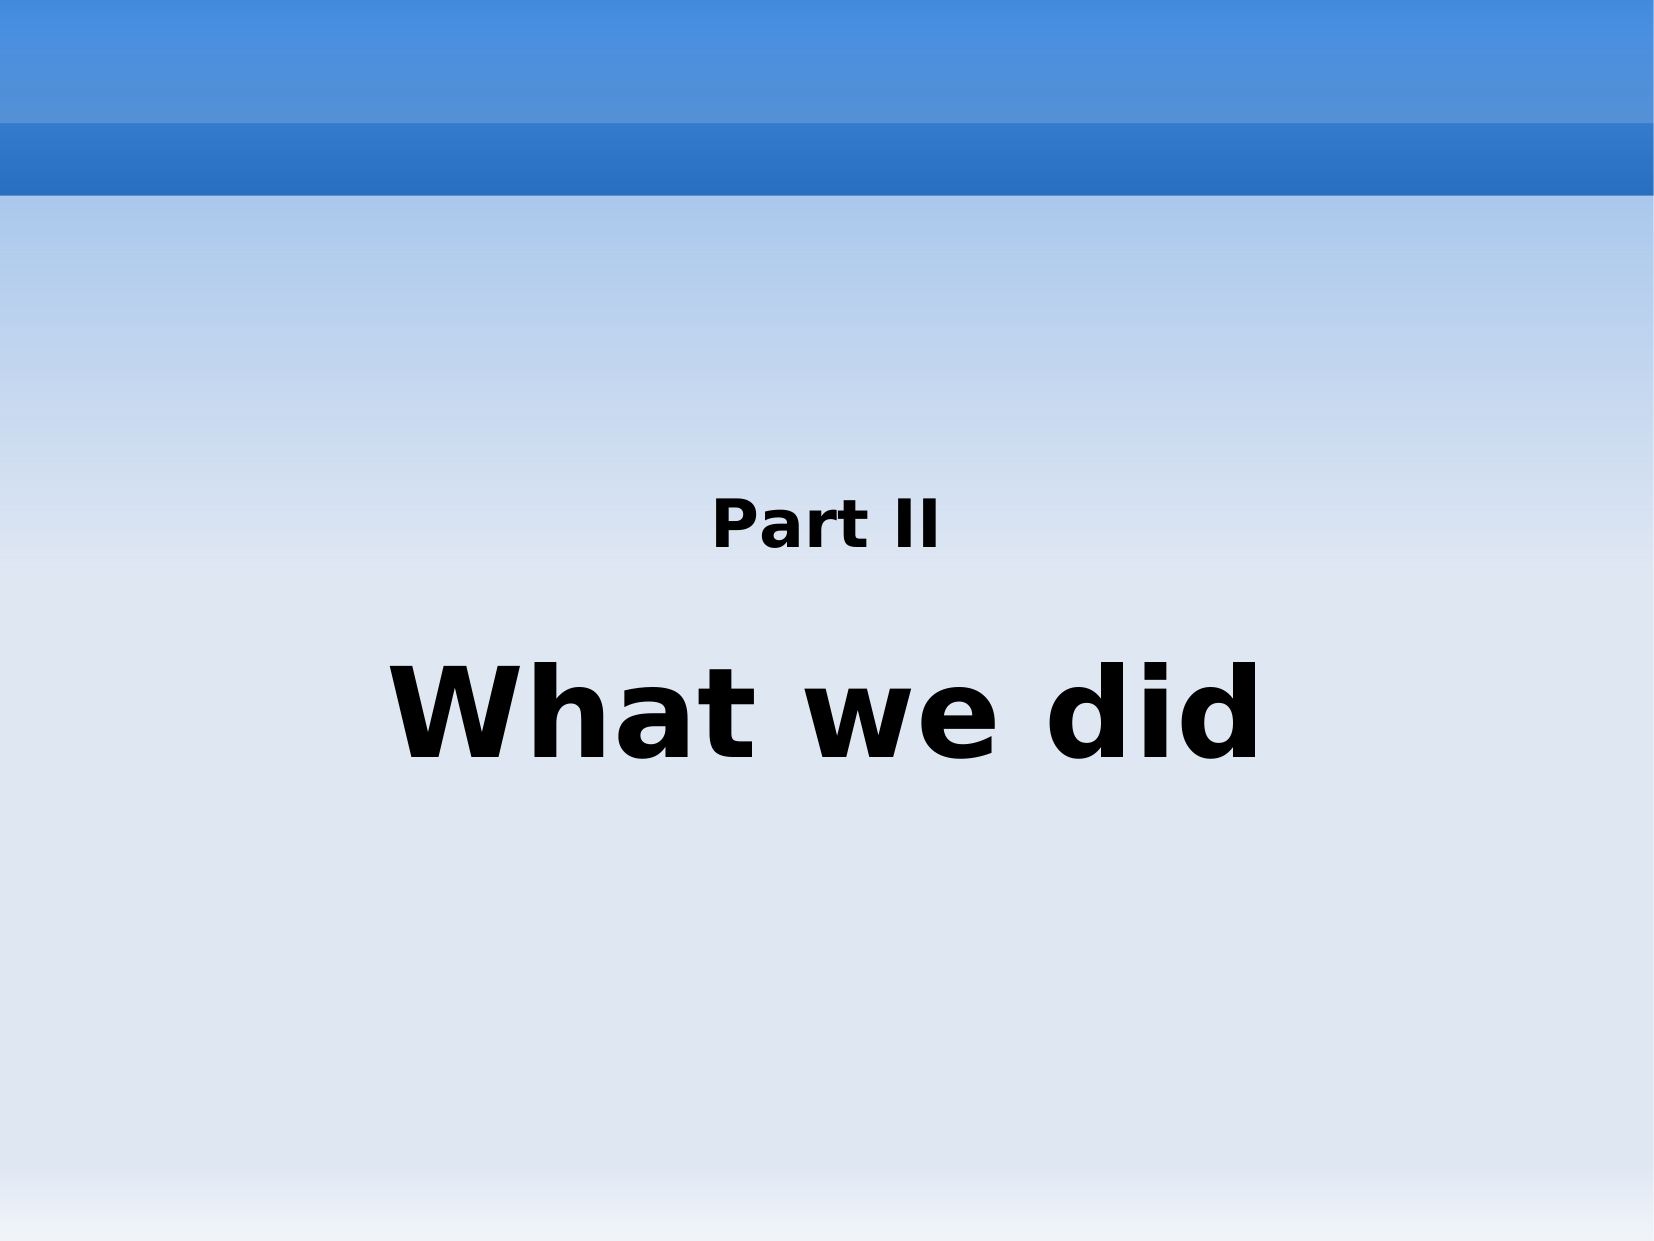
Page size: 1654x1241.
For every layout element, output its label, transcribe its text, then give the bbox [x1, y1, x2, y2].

picture [0, 0, 1654, 1241]
subtitle Part II What we did [82, 297, 1571, 1102]
